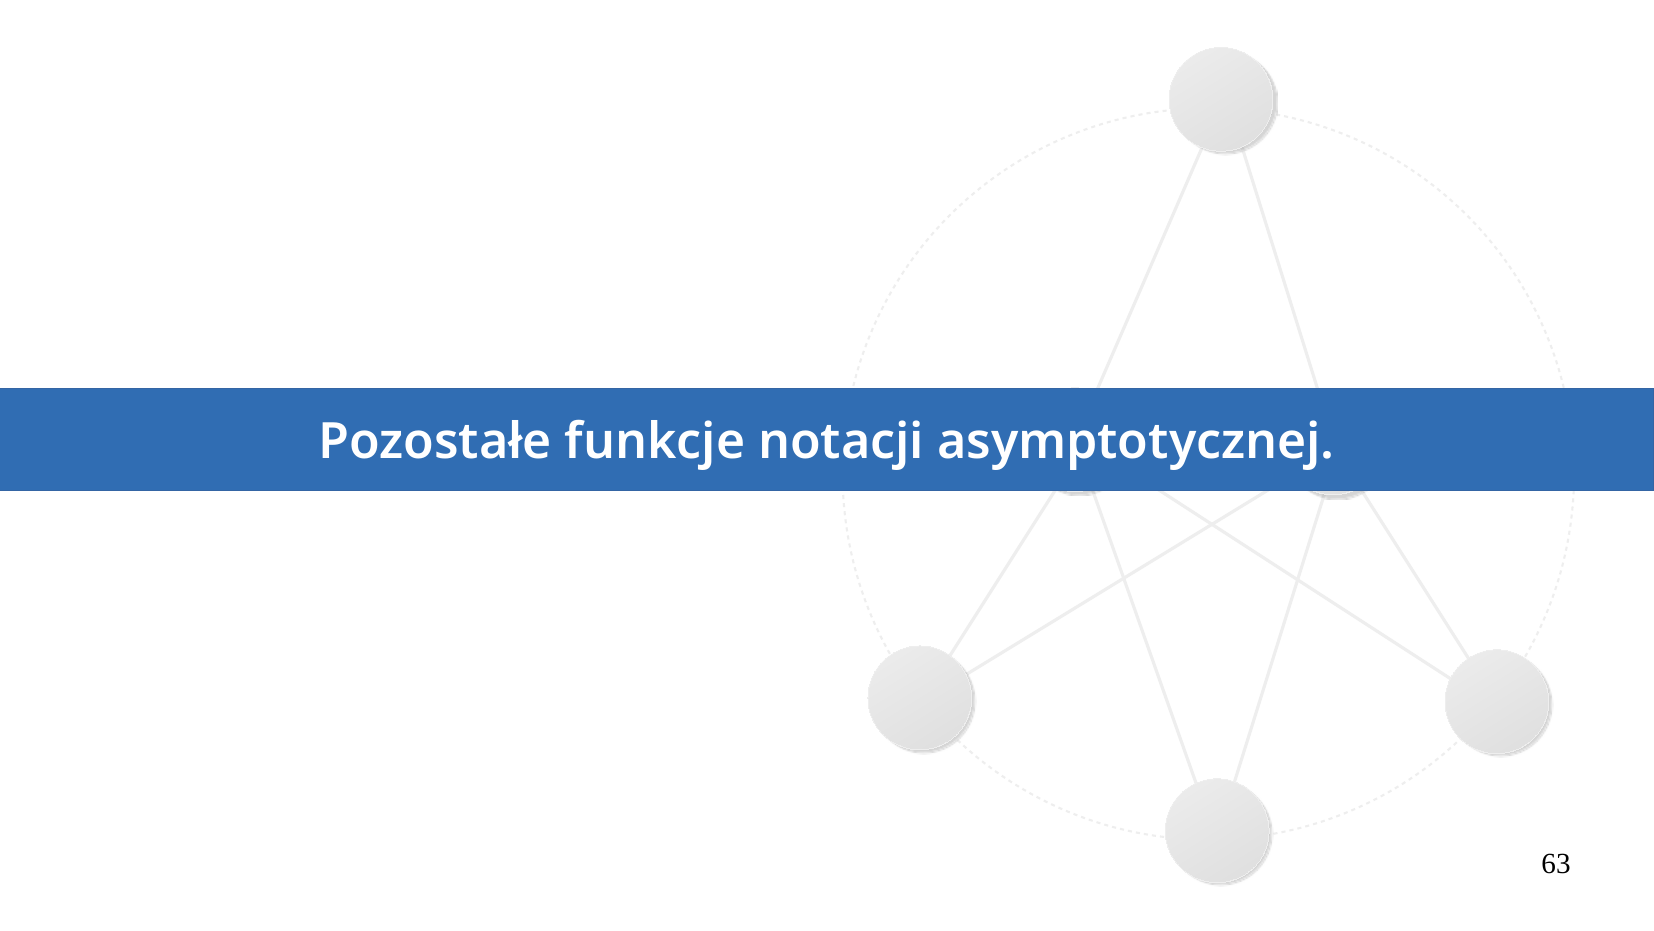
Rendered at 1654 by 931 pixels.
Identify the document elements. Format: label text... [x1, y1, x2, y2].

text_box [1169, 47, 1273, 152]
text_box [1445, 649, 1549, 754]
text_box [1165, 778, 1270, 883]
text_box Pozostałe funkcje notacji asymptotycznej. [0, 388, 1654, 491]
text_box [867, 645, 972, 750]
text_box [1313, 491, 1353, 495]
